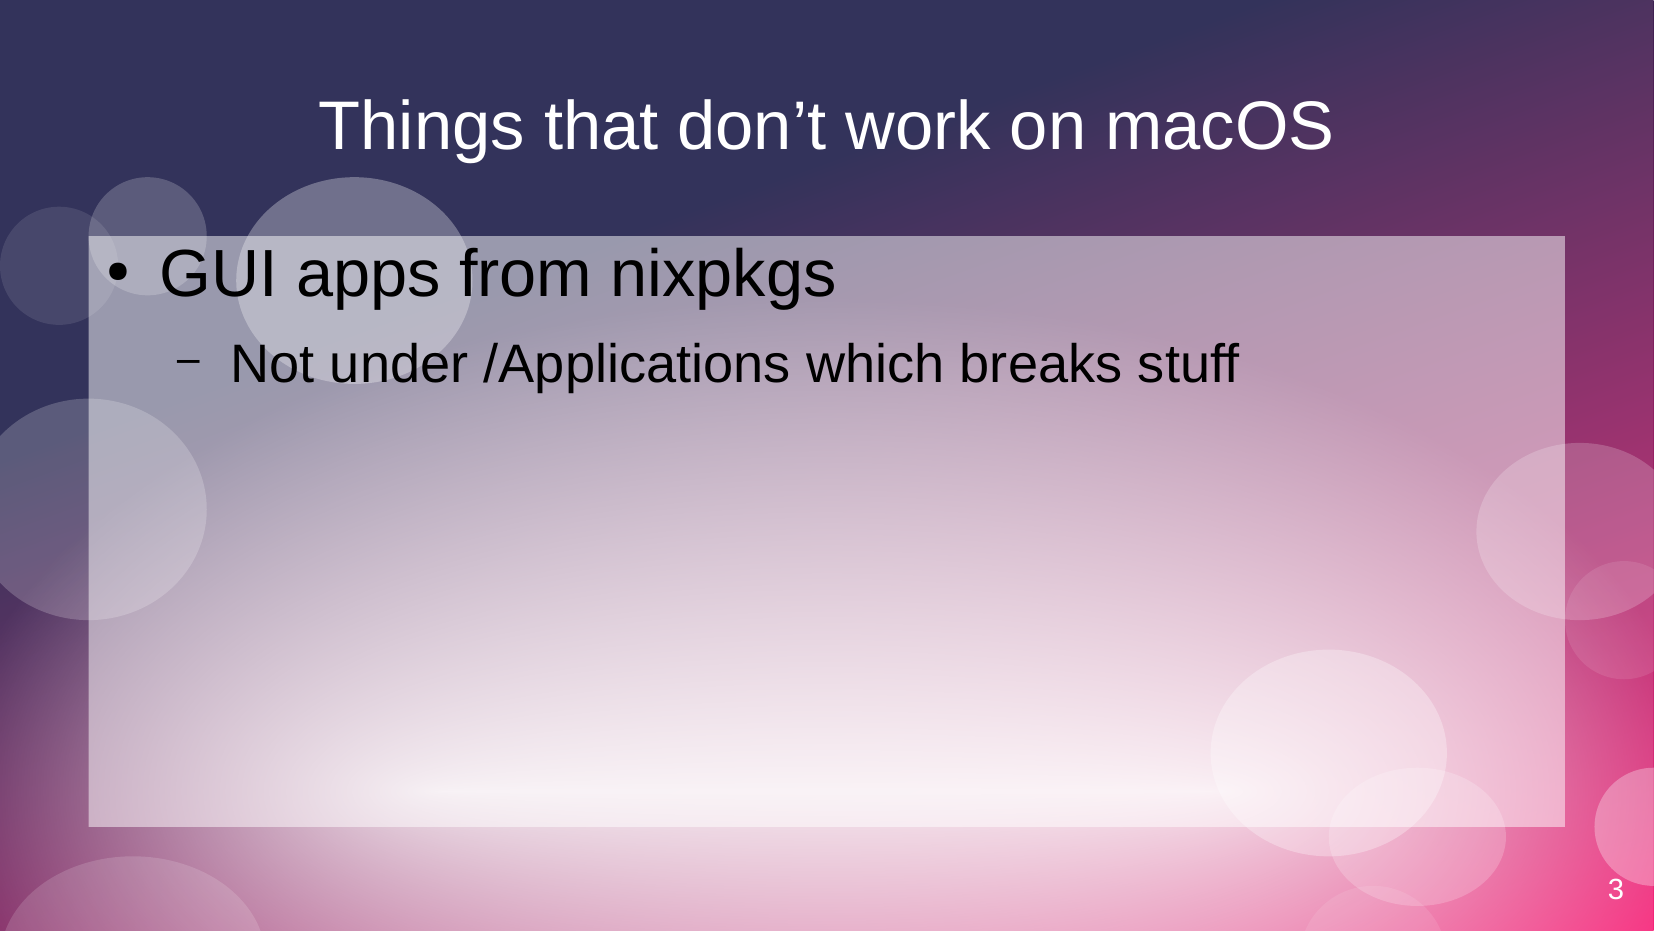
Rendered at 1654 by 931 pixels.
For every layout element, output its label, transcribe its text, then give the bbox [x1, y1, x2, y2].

list GUI apps from nixpkgs Not under /Applications which breaks stuff [88, 236, 1565, 827]
title Things that don’t work on macOS [88, 44, 1565, 207]
